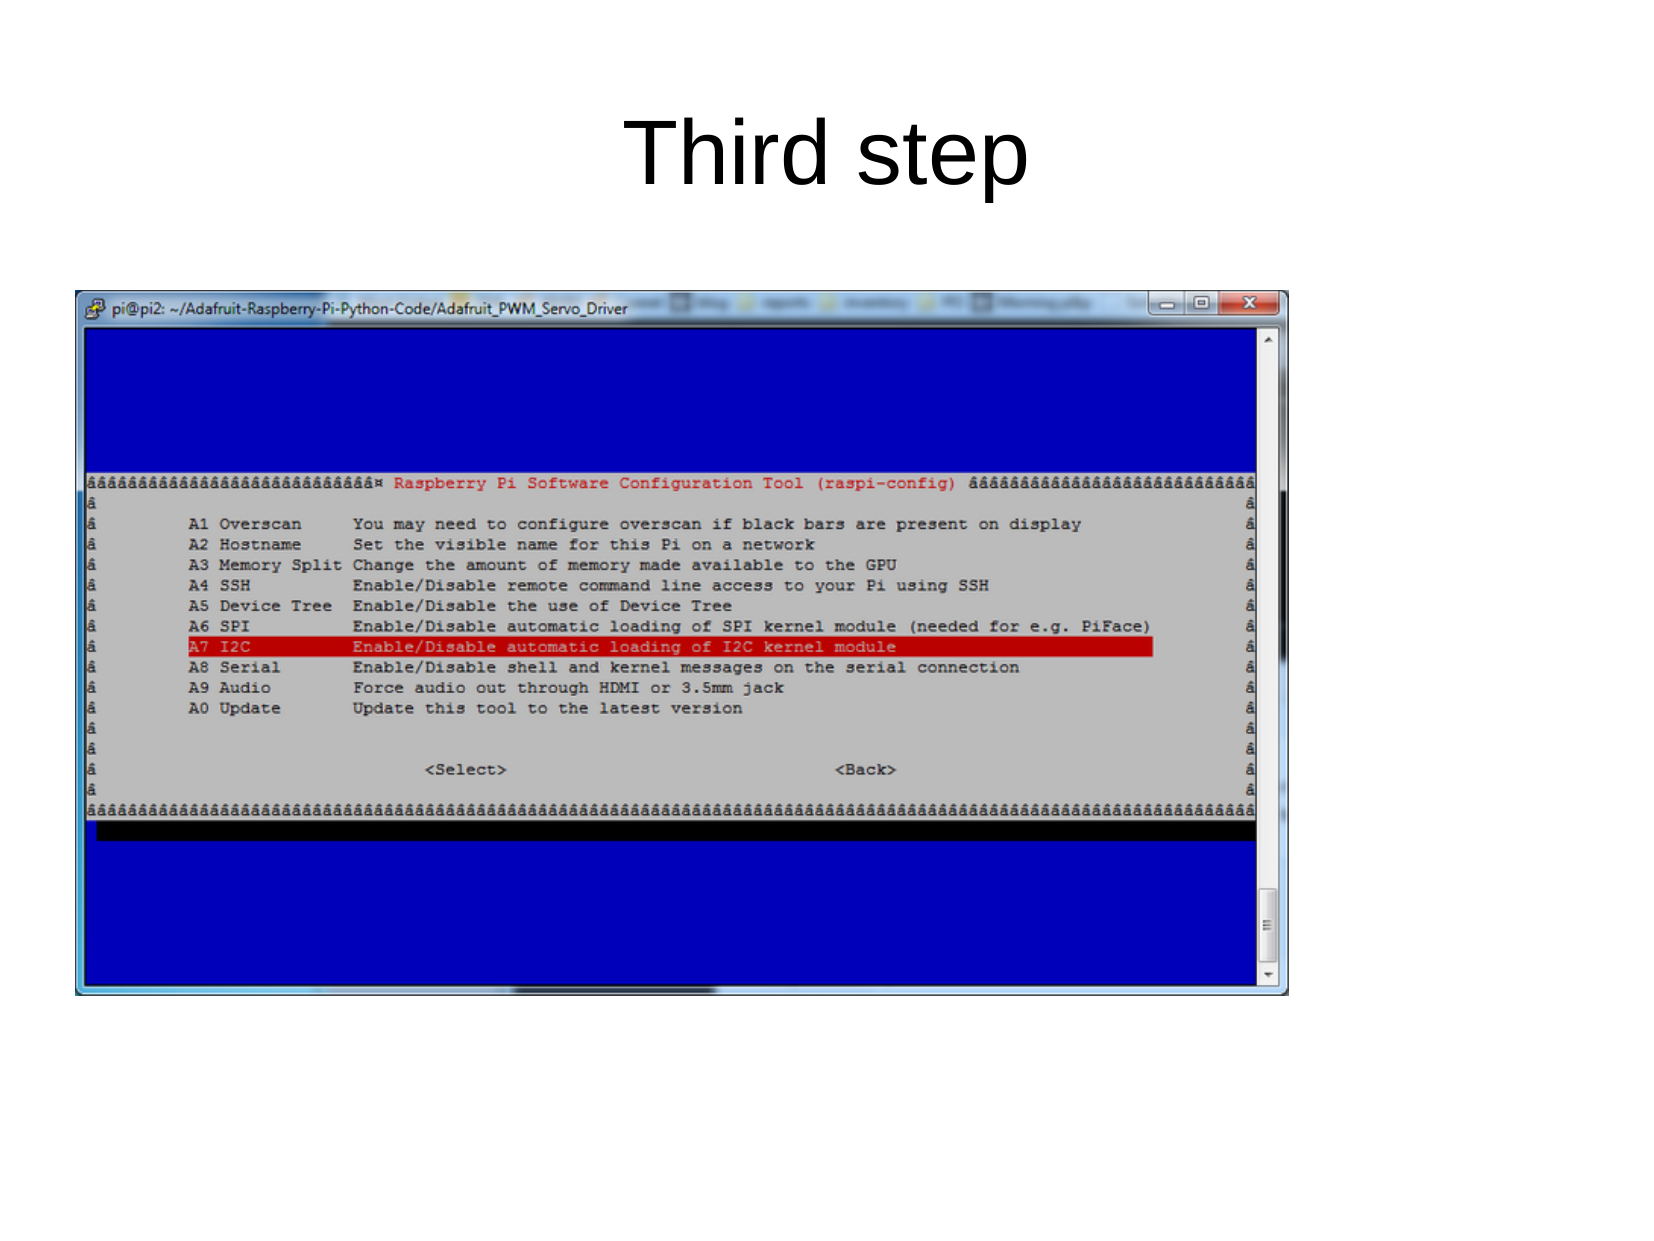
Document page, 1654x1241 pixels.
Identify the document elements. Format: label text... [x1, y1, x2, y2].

picture [75, 290, 1289, 996]
title Third step [82, 49, 1571, 257]
